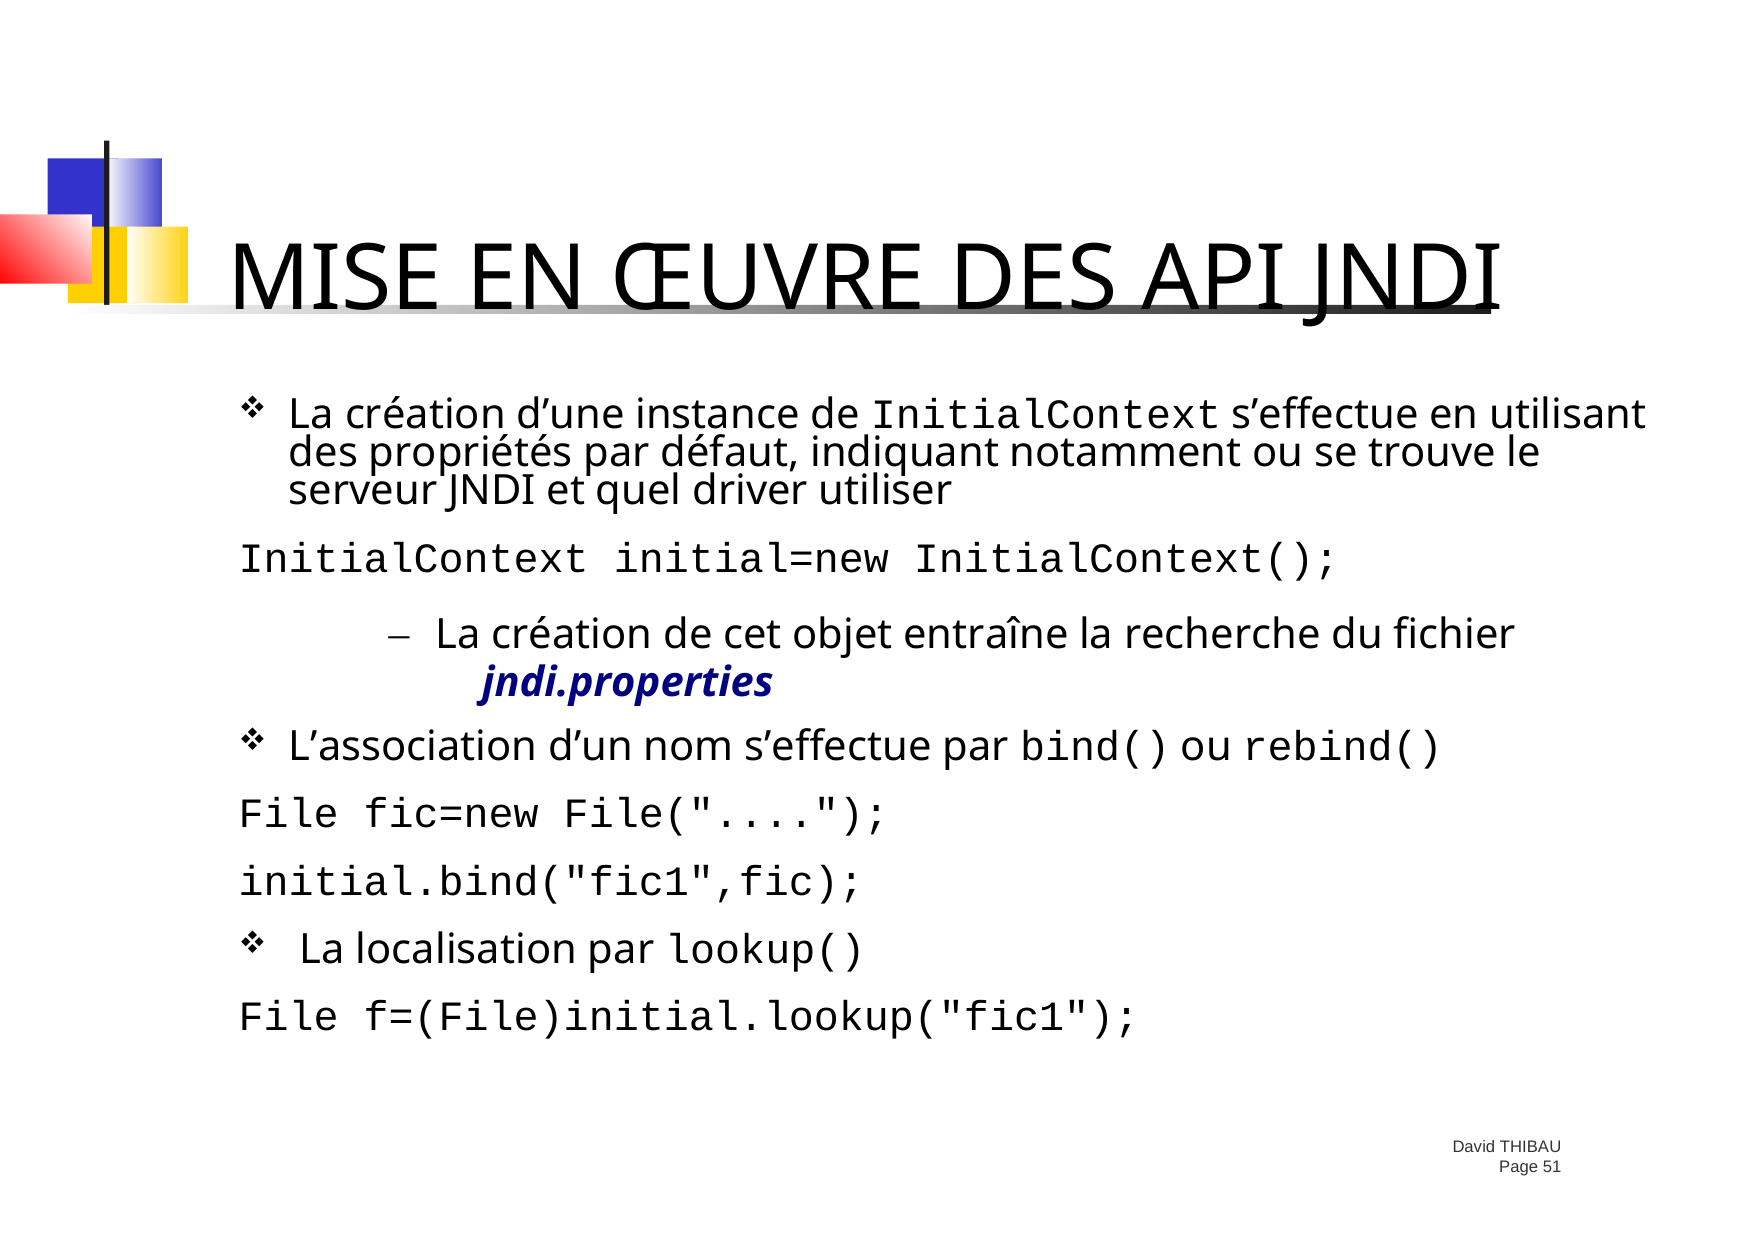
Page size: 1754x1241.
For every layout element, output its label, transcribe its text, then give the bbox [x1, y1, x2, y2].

list La création d’une instance de InitialContext s’effectue en utilisant des propriétés par défaut, indiquant notamment ou se trouve le serveur JNDI et quel driver utiliser InitialContext initial=new InitialContext(); La création de cet objet entraîne la recherche du fichier jndi.properties L’association d’un nom s’effectue par bind() ou rebind() File fic=new File("...."); initial.bind("fic1",fic); La localisation par lookup() File f=(File)initial.lookup("fic1"); [221, 389, 1713, 1148]
title MISE EN ŒUVRE DES API JNDI [179, 107, 1577, 340]
